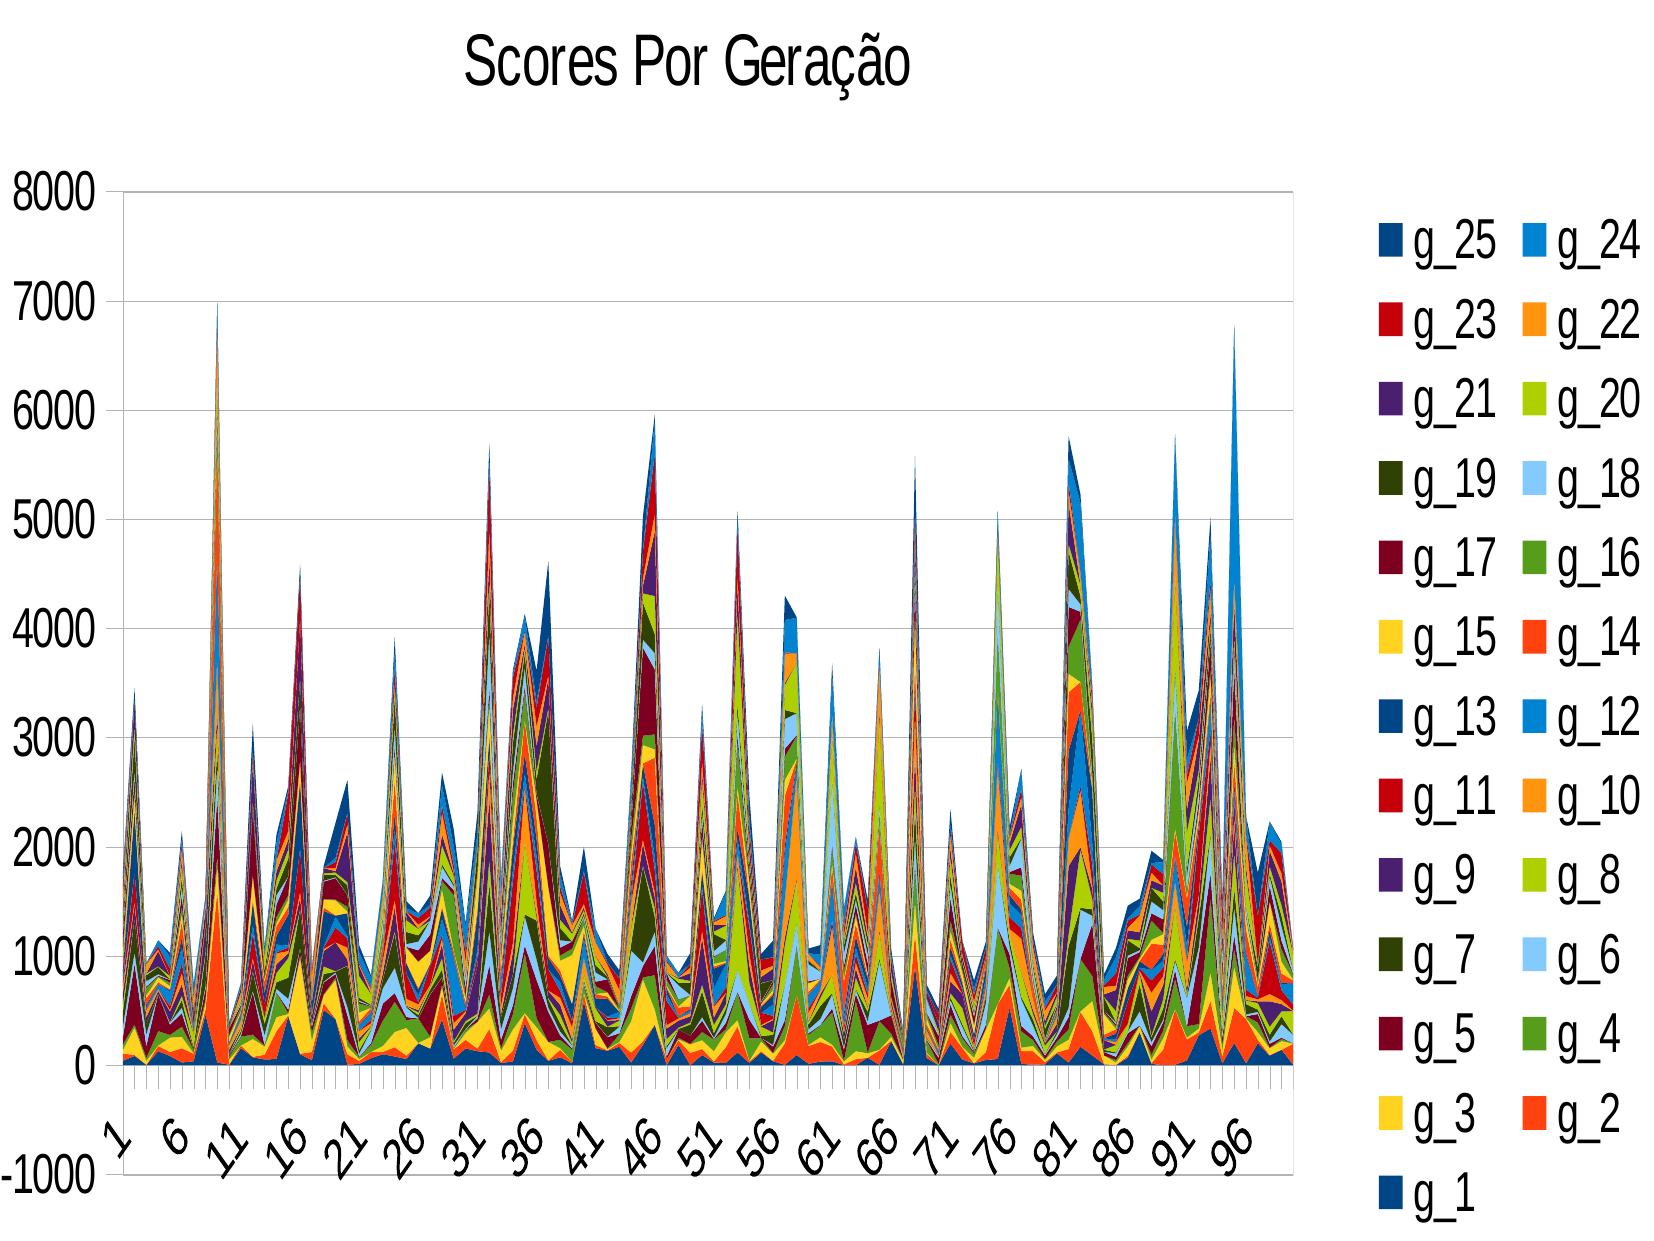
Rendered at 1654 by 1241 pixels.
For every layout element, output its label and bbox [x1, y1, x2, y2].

picture [1365, 192, 1654, 1241]
picture [0, 159, 1294, 1207]
picture [454, 0, 927, 125]
